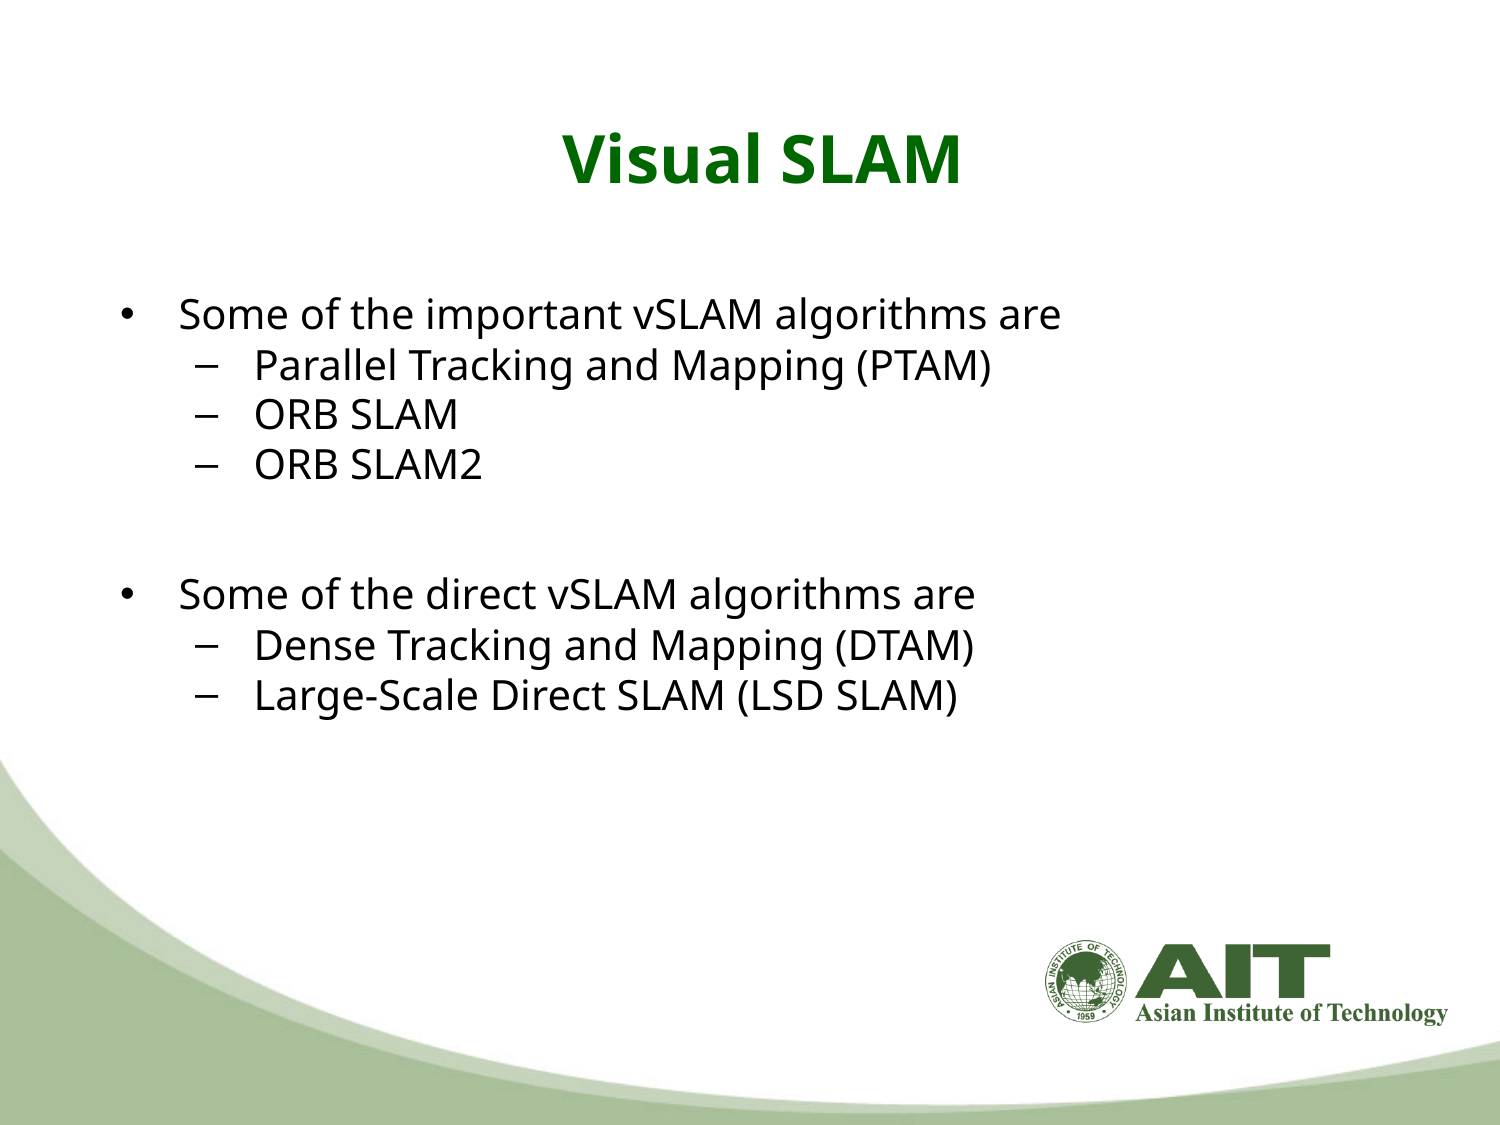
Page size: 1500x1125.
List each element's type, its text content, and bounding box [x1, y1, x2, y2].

title Visual SLAM [88, 63, 1439, 251]
picture [0, 0, 1500, 1125]
list Some of the important vSLAM algorithms are Parallel Tracking and Mapping (PTAM) ORB SLAM ORB SLAM2 Some of the direct vSLAM algorithms are Dense Tracking and Mapping (DTAM) Large-Scale Direct SLAM (LSD SLAM) [88, 280, 1439, 1024]
